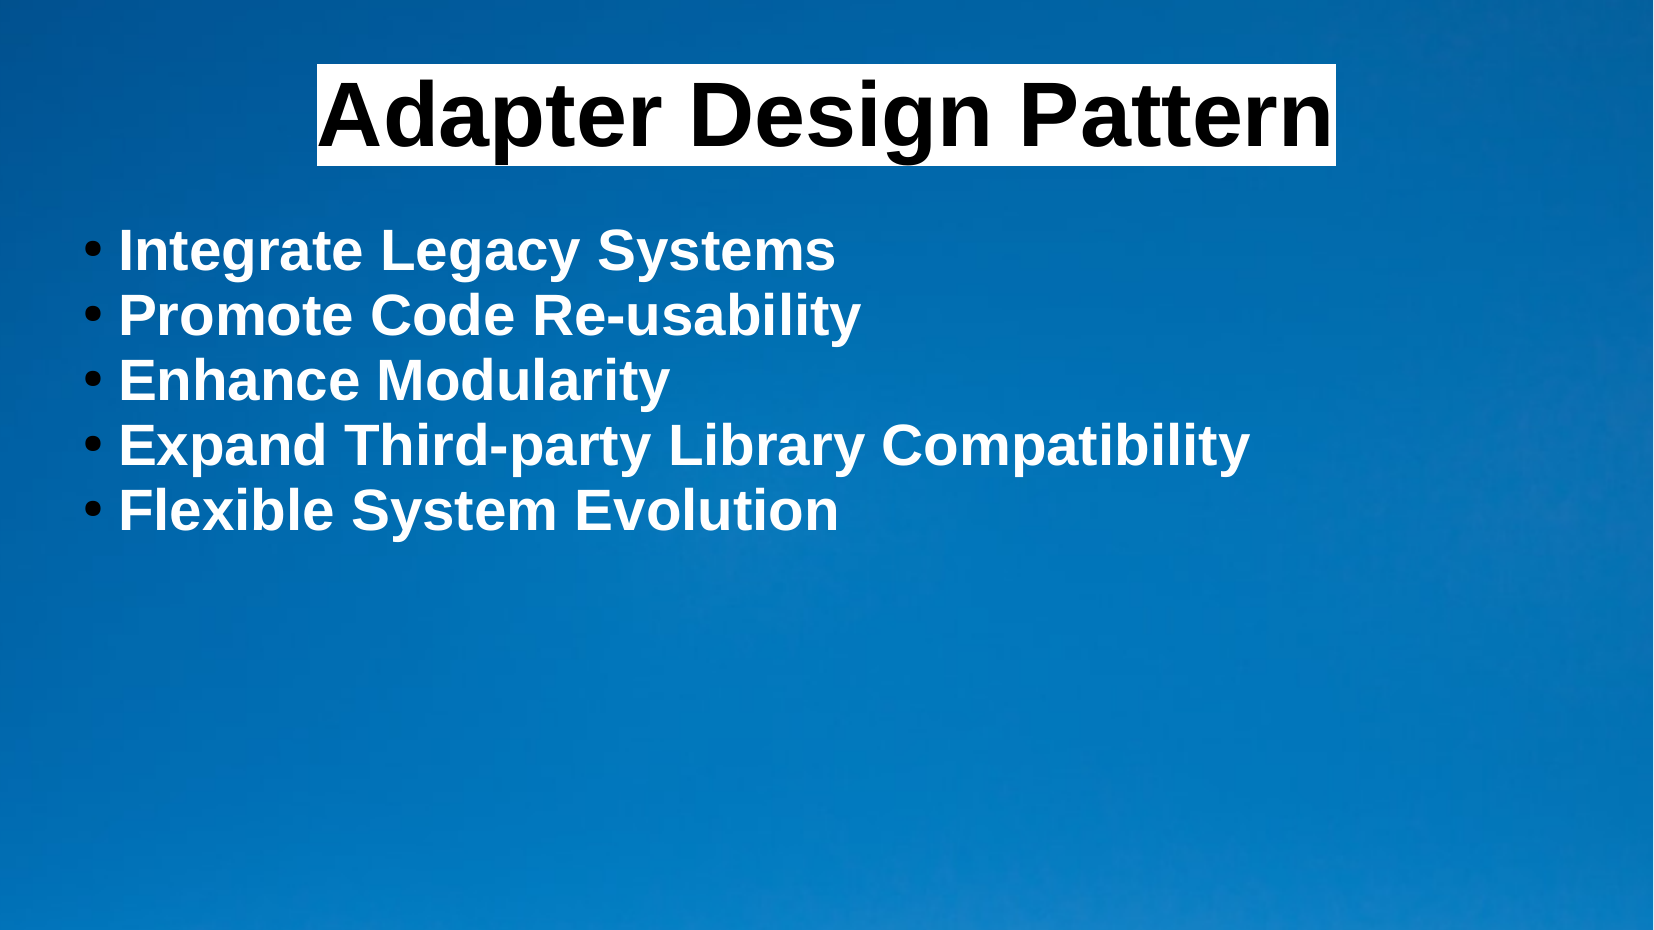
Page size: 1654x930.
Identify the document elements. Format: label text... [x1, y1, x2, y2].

subtitle Integrate Legacy Systems Promote Code Re-usability Enhance Modularity Expand Third-party Library Compatibility Flexible System Evolution [82, 217, 1571, 803]
picture [0, 0, 1654, 930]
title Adapter Design Pattern [82, 37, 1571, 193]
